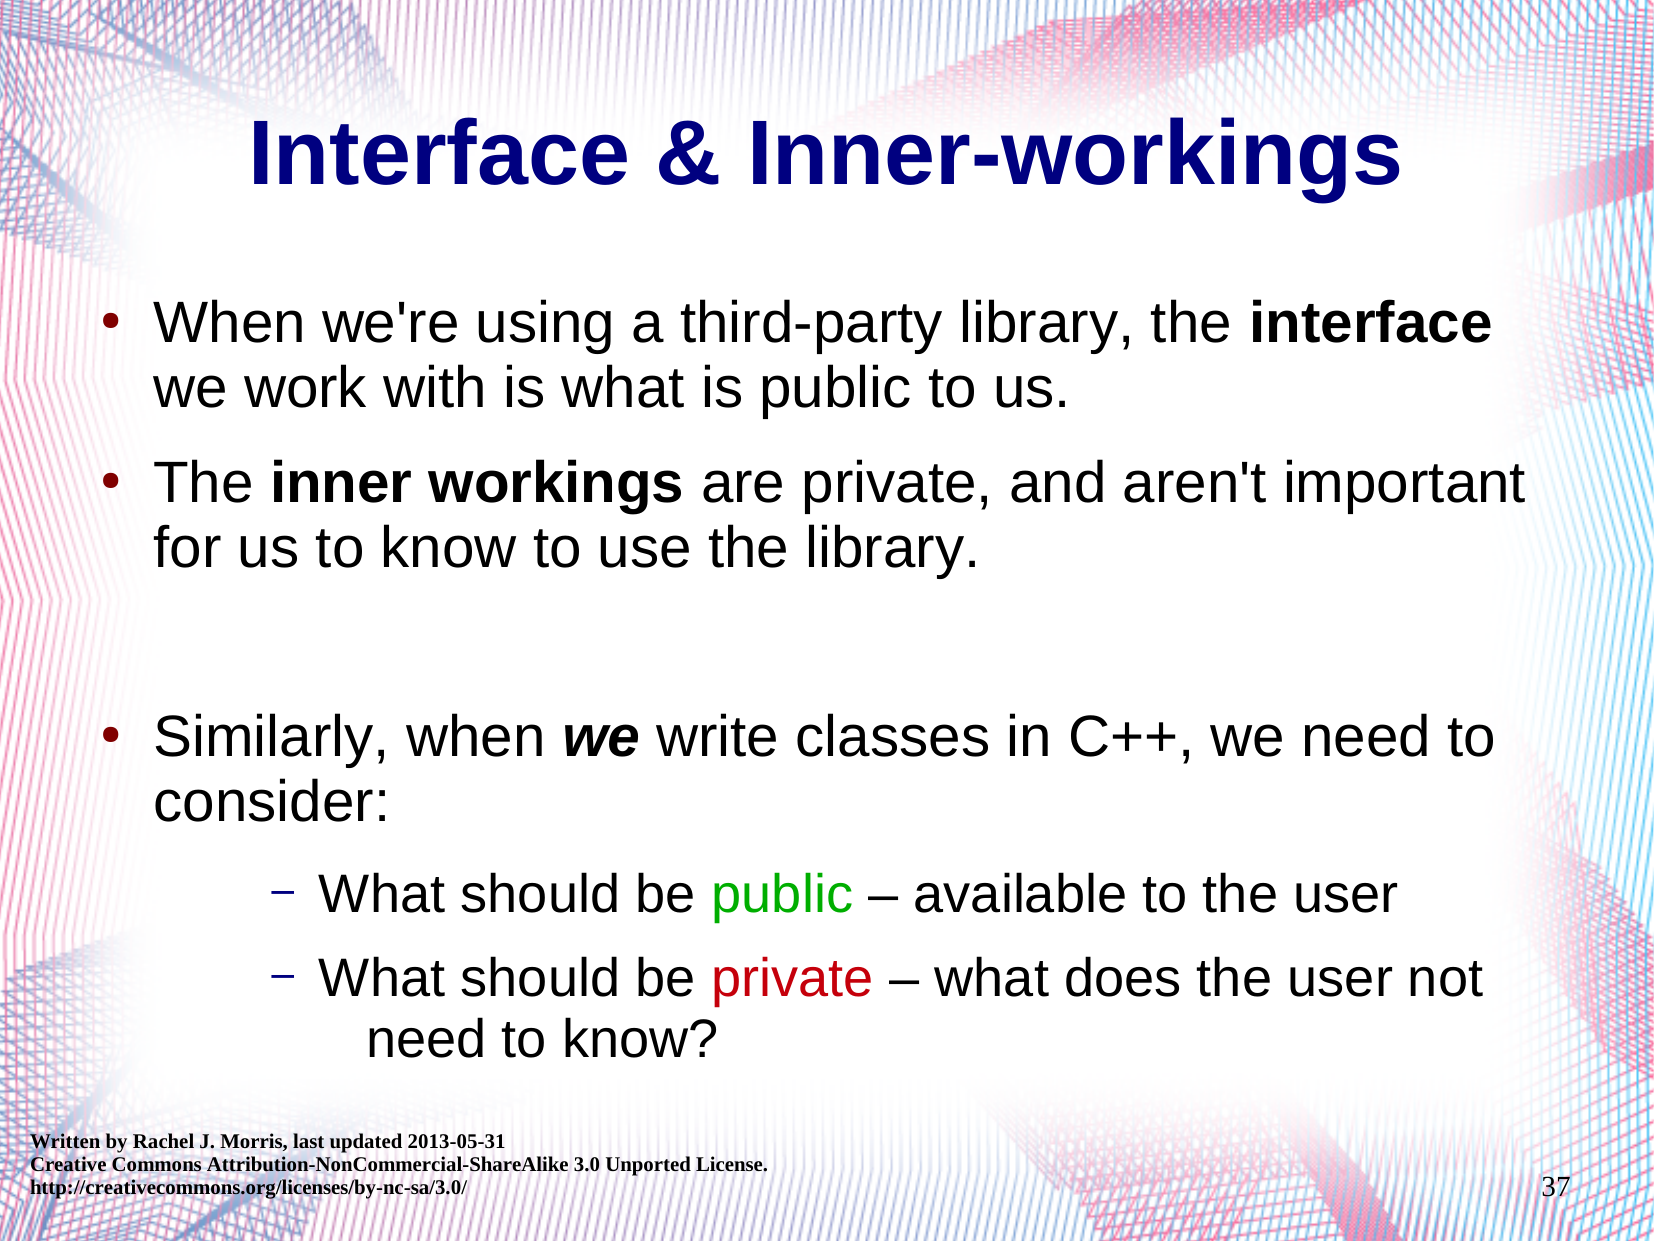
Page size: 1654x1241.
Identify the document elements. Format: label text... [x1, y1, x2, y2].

list When we're using a third-party library, the interface we work with is what is public to us. The inner workings are private, and aren't important for us to know to use the library. Similarly, when we write classes in C++, we need to consider: What should be public – available to the user What should be private – what does the user not need to know? [82, 290, 1571, 1069]
picture [0, 0, 1654, 1241]
title Interface & Inner-workings [82, 49, 1571, 257]
